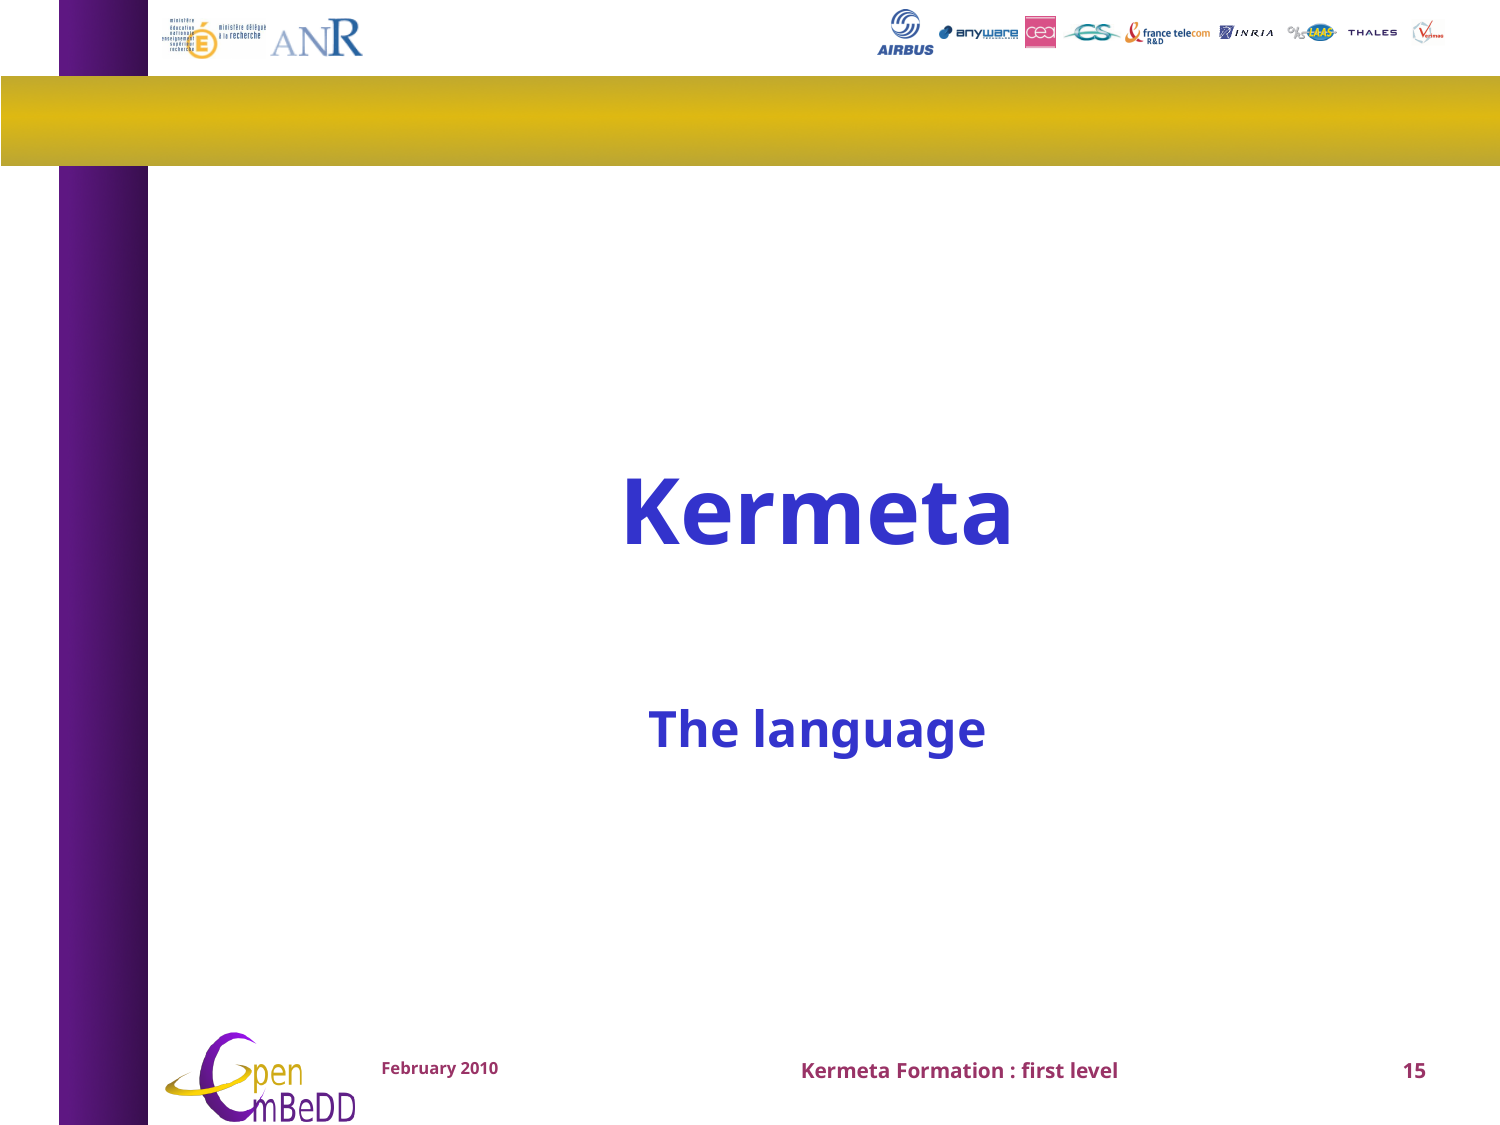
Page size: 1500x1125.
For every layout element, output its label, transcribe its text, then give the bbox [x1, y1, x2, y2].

text_box [1387, 1049, 1482, 1101]
subtitle Kermeta The language [147, 451, 1488, 759]
text_box February 2010 [366, 1049, 531, 1101]
text_box Kermeta Formation : first level [531, 1049, 1387, 1101]
